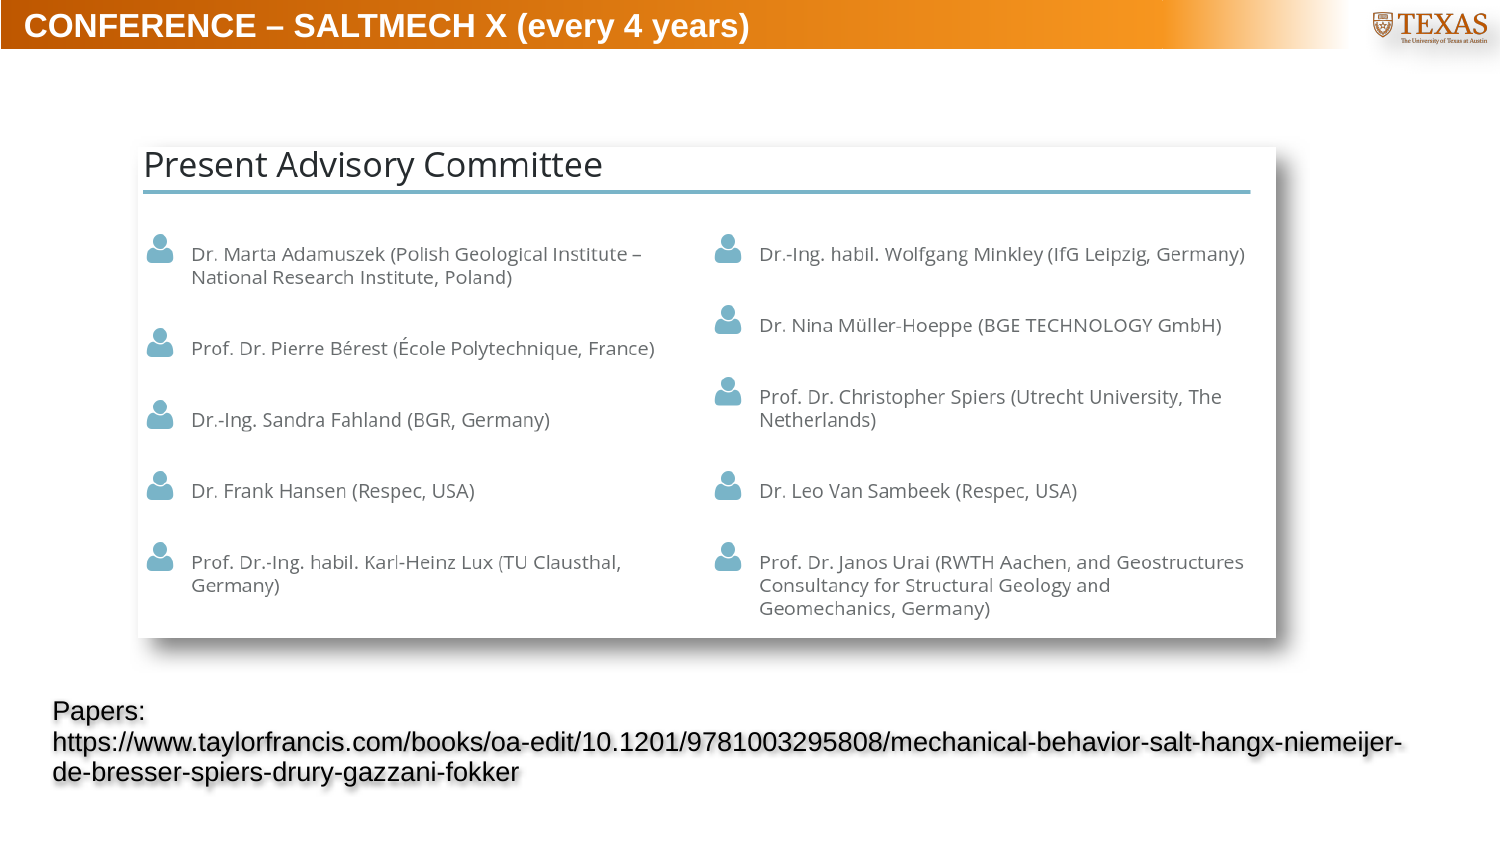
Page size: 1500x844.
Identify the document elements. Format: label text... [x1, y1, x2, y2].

picture [138, 147, 1276, 638]
text_box Papers: https://www.taylorfrancis.com/books/oa-edit/10.1201/9781003295808/mechanical-behavior-salt-hangx-niemeijer-de-bresser-spiers-drury-gazzani-fokker [37, 688, 1428, 795]
title CONFERENCE – SALTMECH X (every 4 years) [23, 7, 1349, 46]
picture [1348, 0, 1500, 68]
